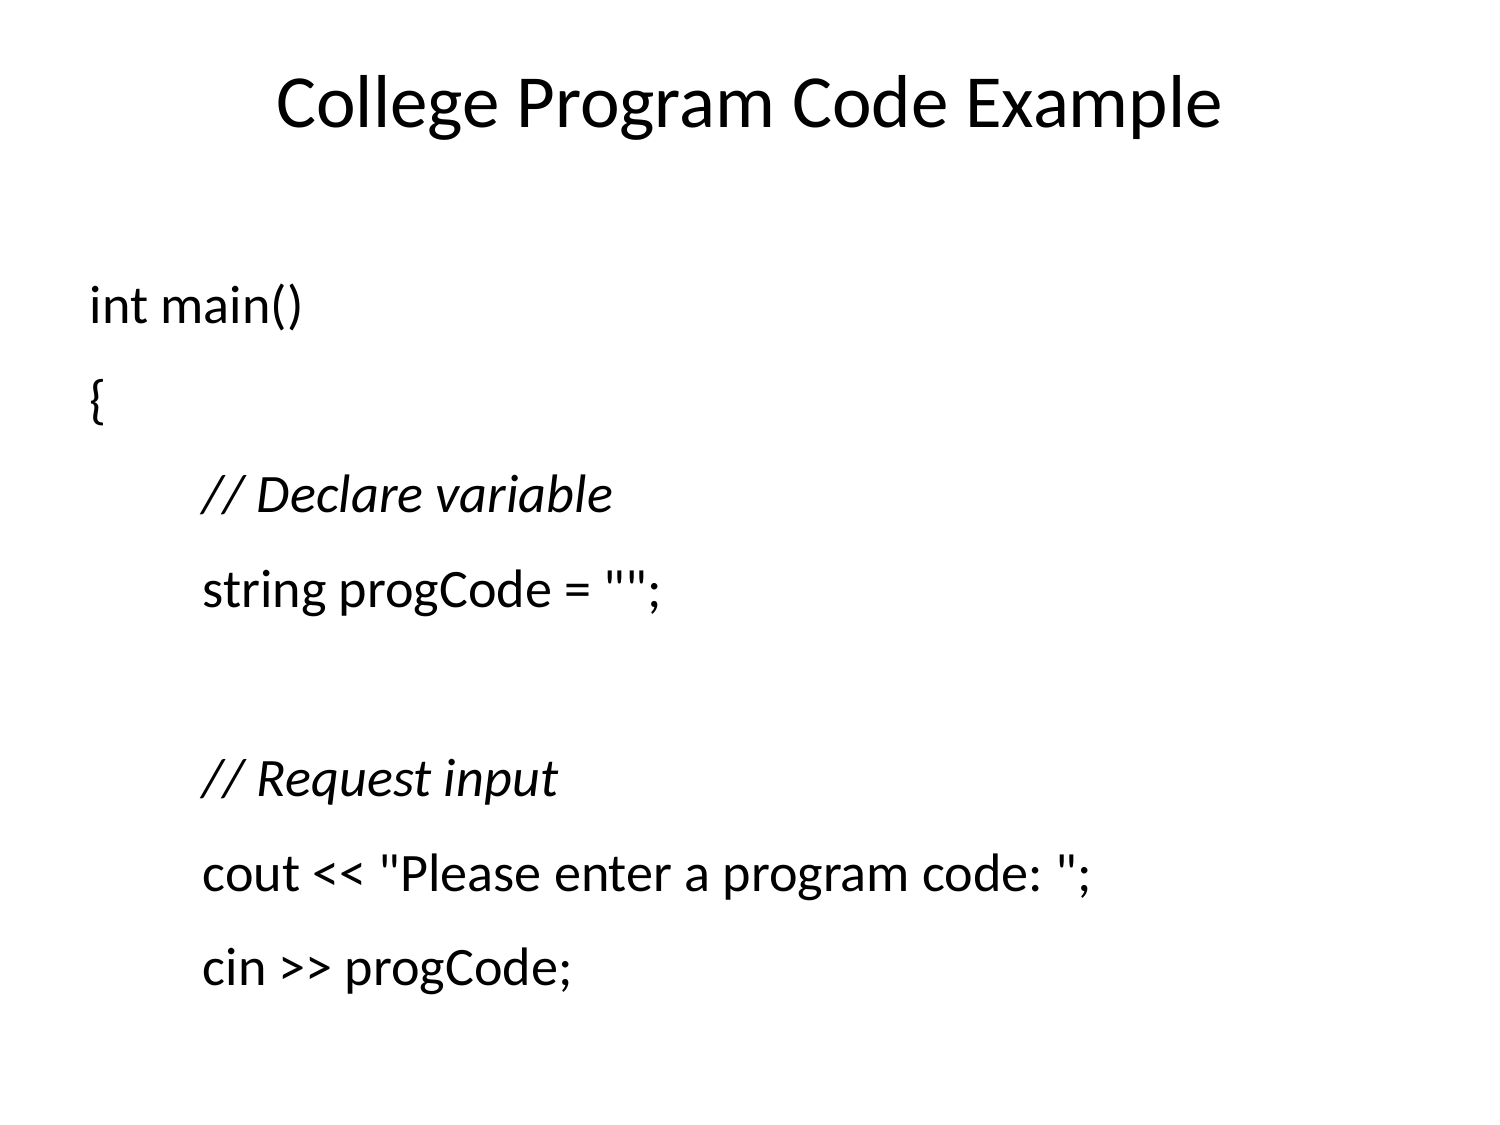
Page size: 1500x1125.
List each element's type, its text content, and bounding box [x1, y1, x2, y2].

list int main() { // Declare variable string progCode = ""; // Request input cout << "Please enter a program code: "; cin >> progCode; [75, 262, 1425, 1005]
title College Program Code Example [75, 45, 1425, 233]
